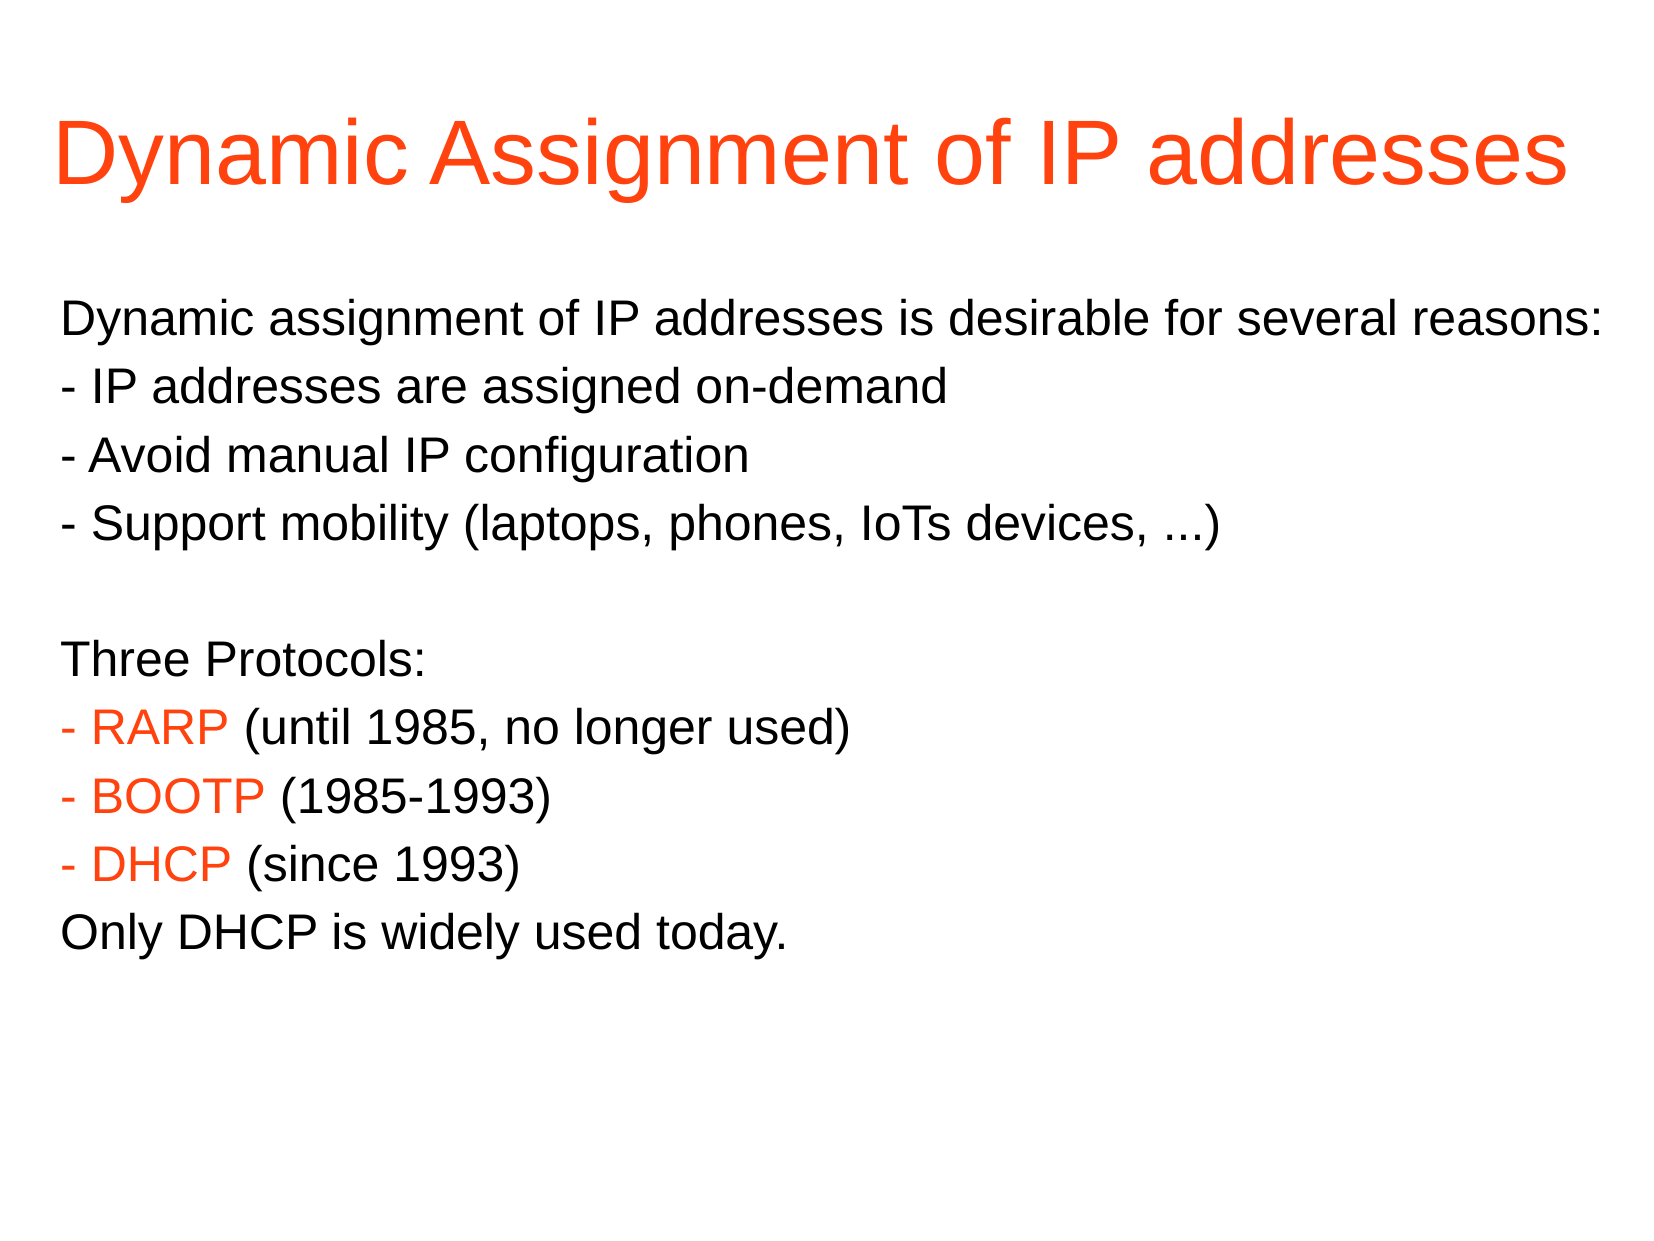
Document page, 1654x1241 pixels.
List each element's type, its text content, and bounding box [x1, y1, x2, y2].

title Dynamic Assignment of IP addresses [0, 49, 1654, 257]
text_box Dynamic assignment of IP addresses is desirable for several reasons: - IP addresses are assigned on-demand - Avoid manual IP configuration - Support mobility (laptops, phones, IoTs devices, ...) Three Protocols: - RARP (until 1985, no longer used) - BOOTP (1985-1993) - DHCP (since 1993) Only DHCP is widely used today. [45, 283, 1627, 1163]
